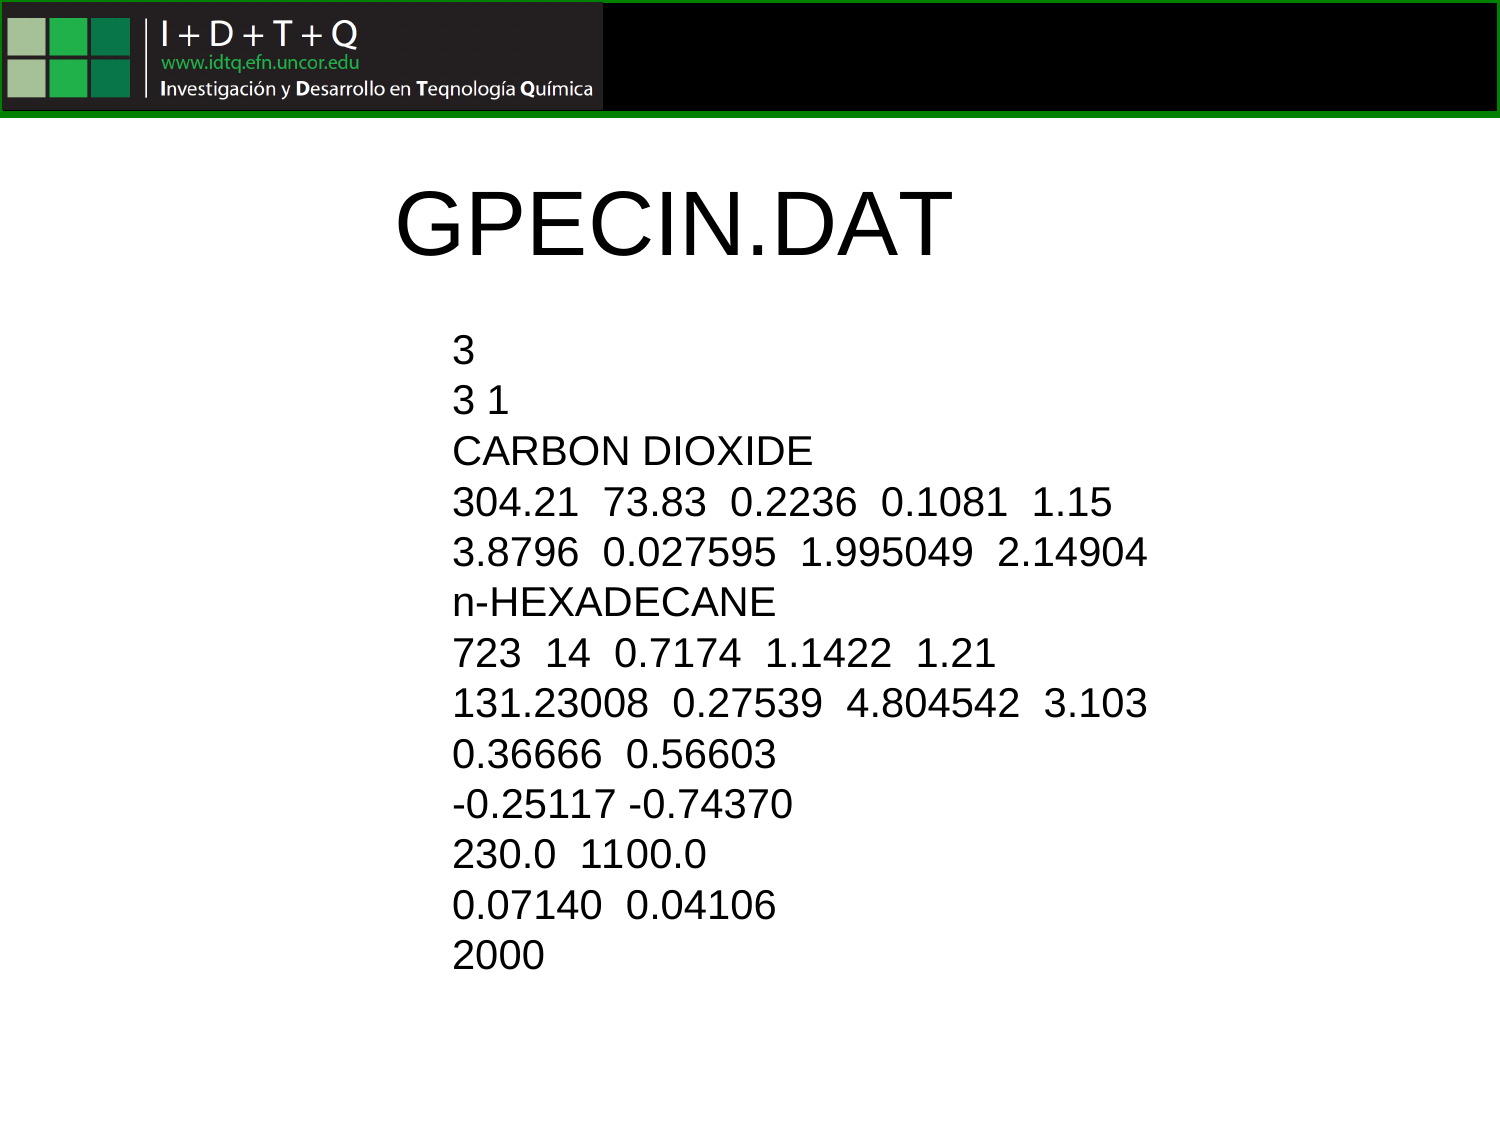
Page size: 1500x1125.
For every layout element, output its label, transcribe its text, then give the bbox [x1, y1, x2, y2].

title GPECIN.DAT [75, 124, 1276, 313]
list 3 3 1 CARBON DIOXIDE 304.21 73.83 0.2236 0.1081 1.15 3.8796 0.027595 1.995049 2.14904 n-HEXADECANE 723 14 0.7174 1.1422 1.21 131.23008 0.27539 4.804542 3.103 0.36666 0.56603 -0.25117 -0.74370 230.0 1100.0 0.07140 0.04106 2000 [437, 324, 1250, 1005]
picture [2, 2, 603, 110]
